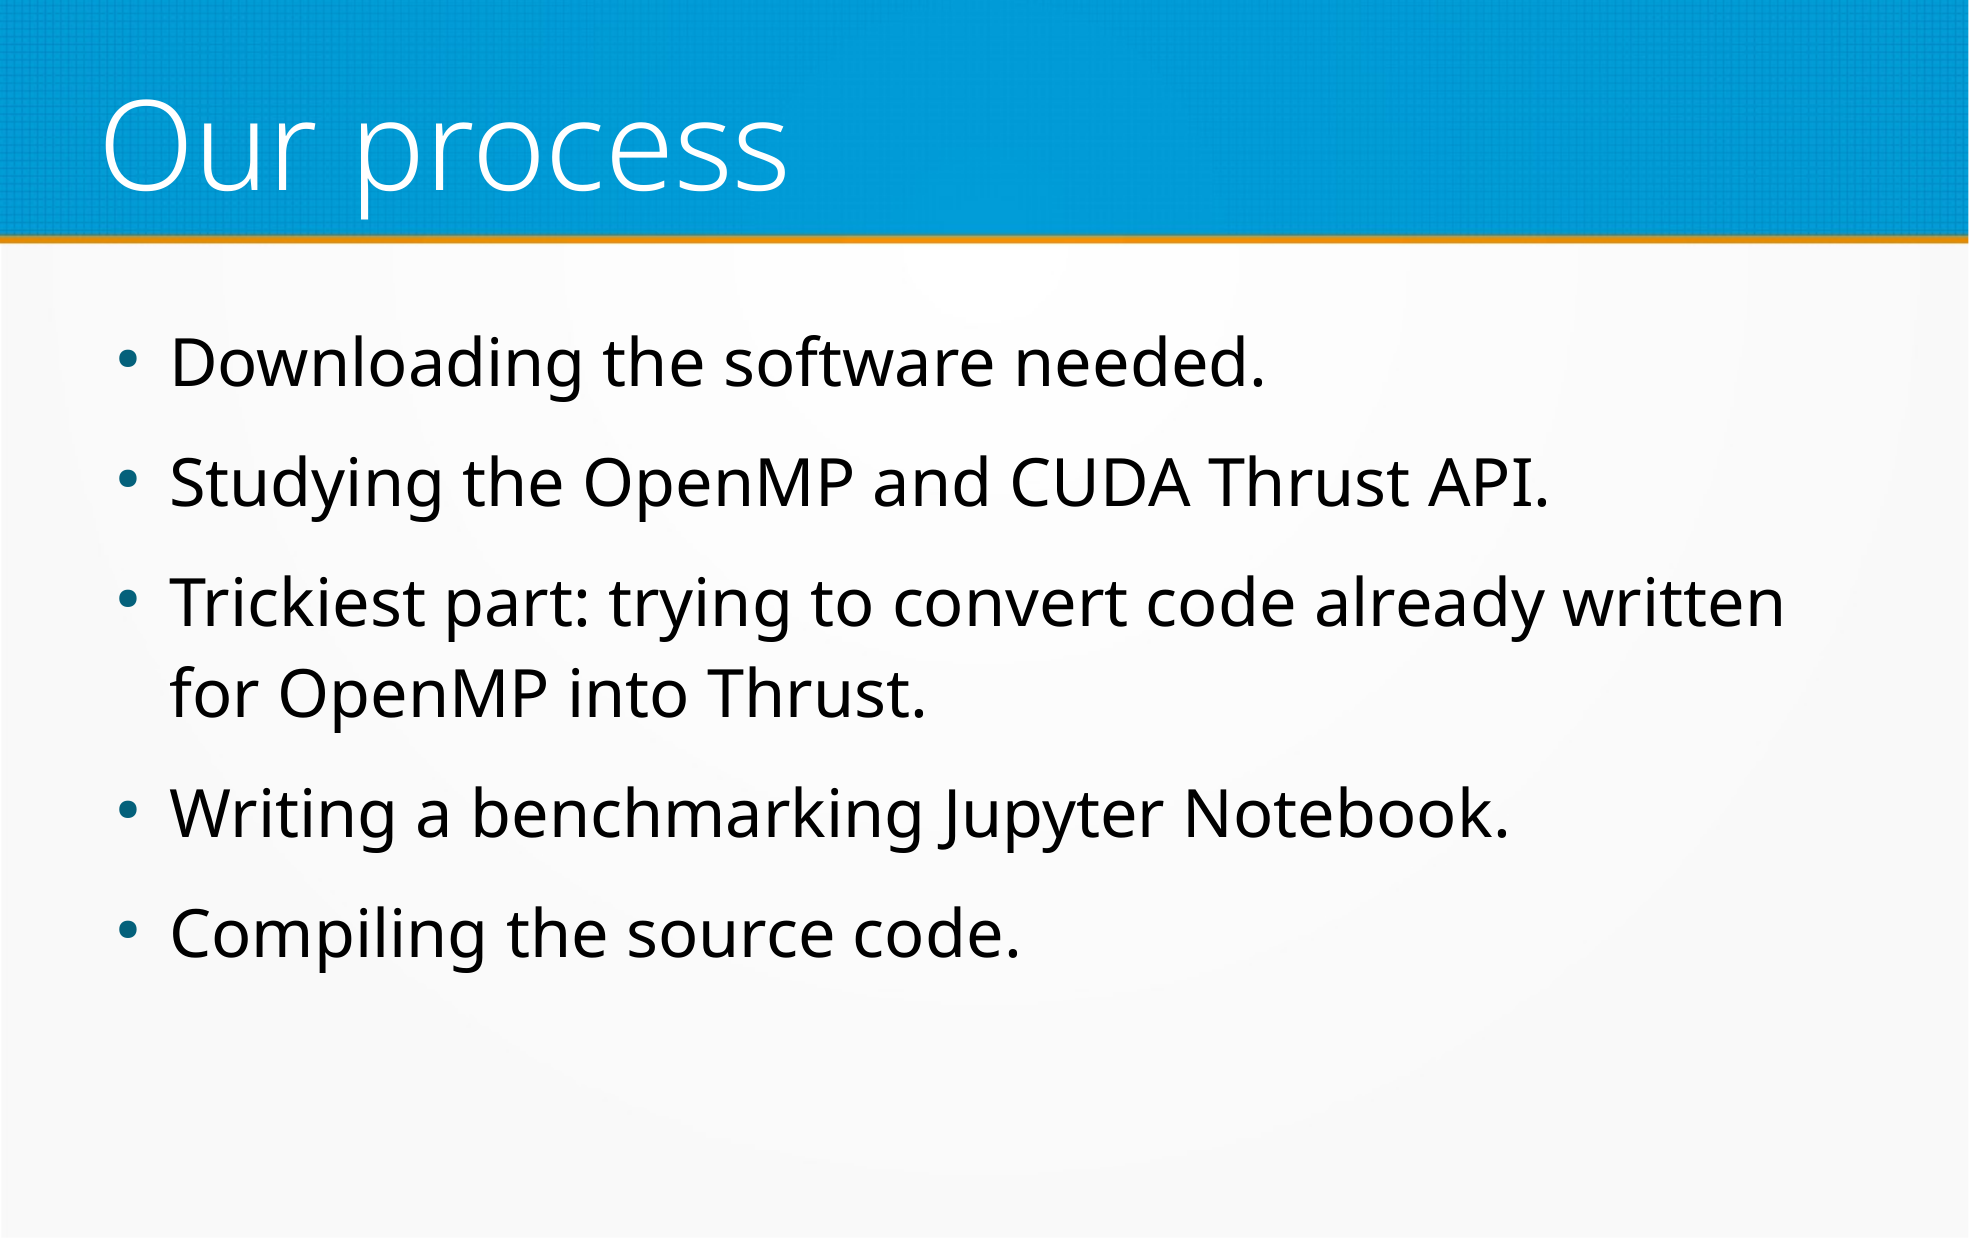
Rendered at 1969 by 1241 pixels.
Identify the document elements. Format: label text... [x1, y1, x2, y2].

list Downloading the software needed. Studying the OpenMP and CUDA Thrust API. Trickiest part: trying to convert code already written for OpenMP into Thrust. Writing a benchmarking Jupyter Notebook. Compiling the source code. [98, 315, 1861, 1081]
title Our process [98, 19, 1870, 227]
picture [0, 233, 1969, 1241]
